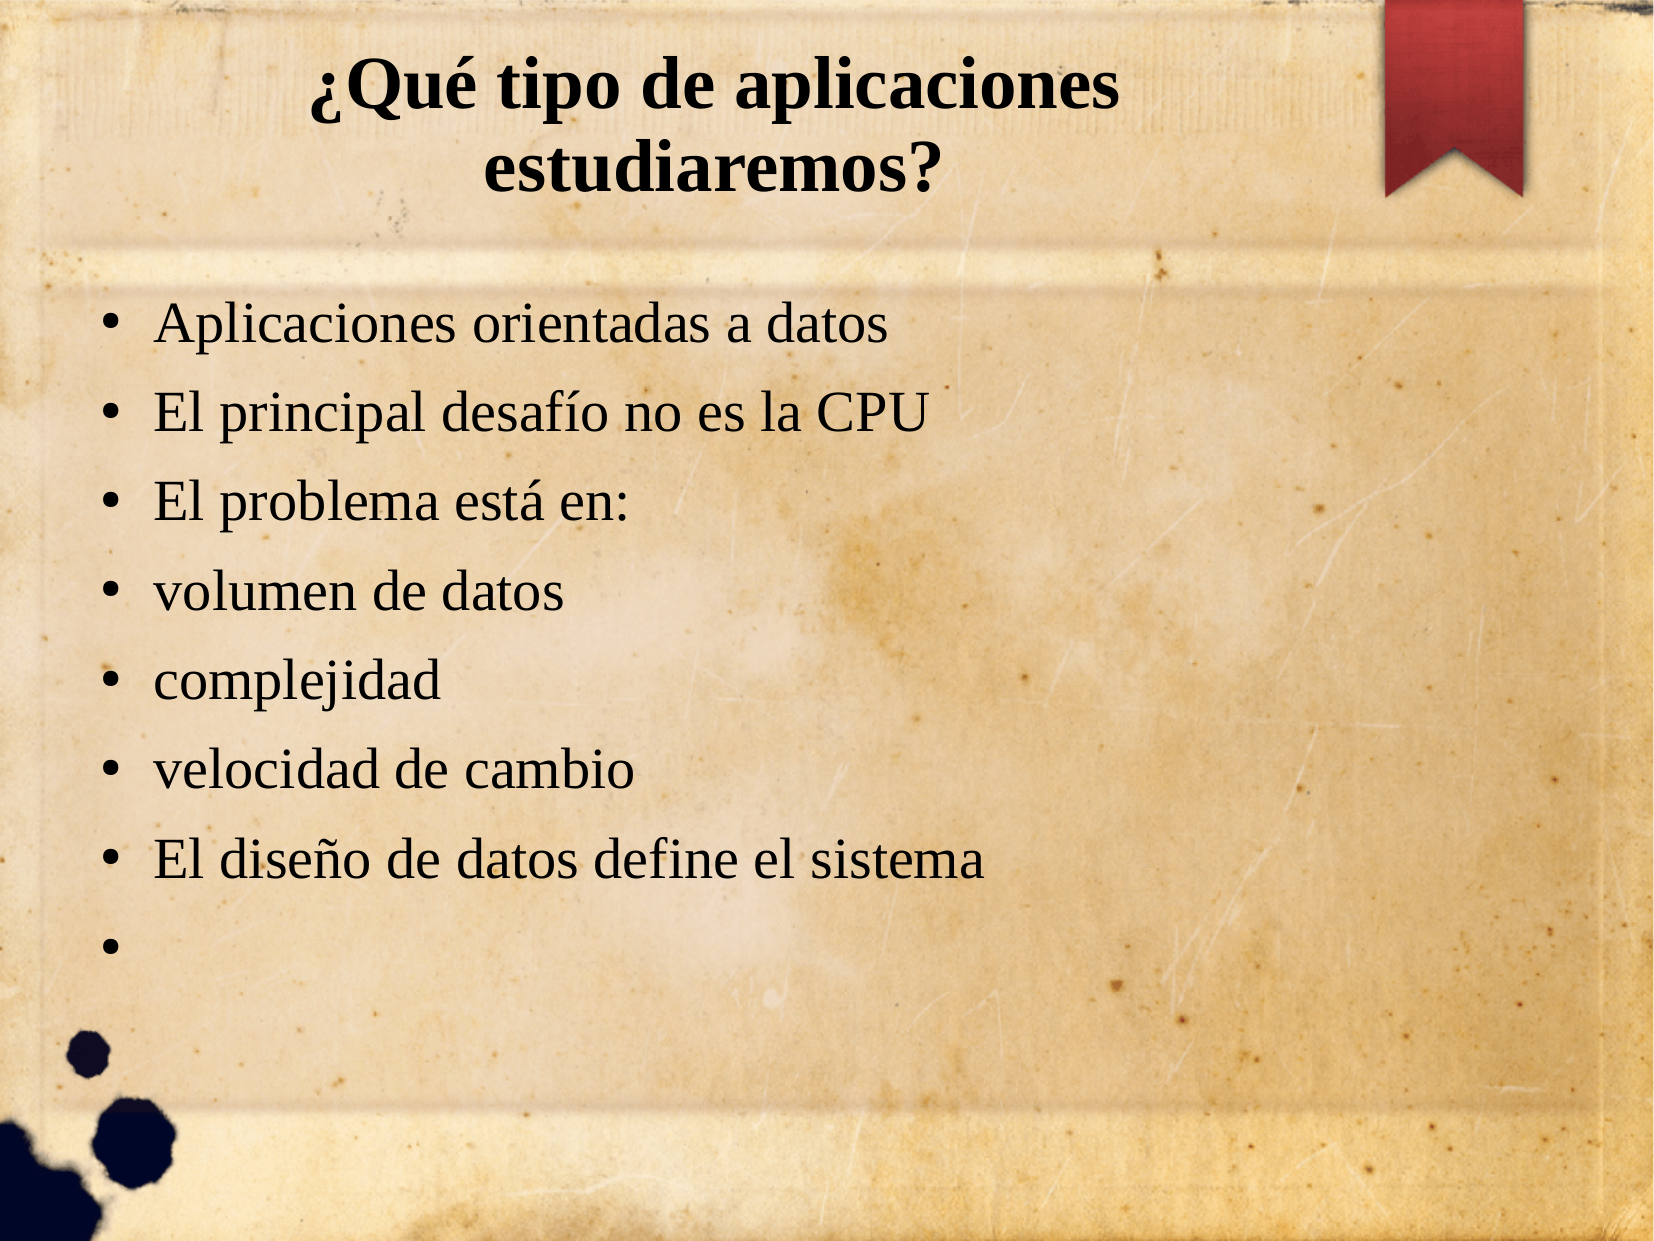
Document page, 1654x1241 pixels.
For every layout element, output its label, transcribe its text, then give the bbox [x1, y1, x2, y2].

title ¿Qué tipo de aplicaciones estudiaremos? [82, 41, 1347, 245]
picture [0, 0, 1654, 1241]
list Aplicaciones orientadas a datos El principal desafío no es la CPU El problema está en: volumen de datos complejidad velocidad de cambio El diseño de datos define el sistema [82, 290, 1571, 1010]
